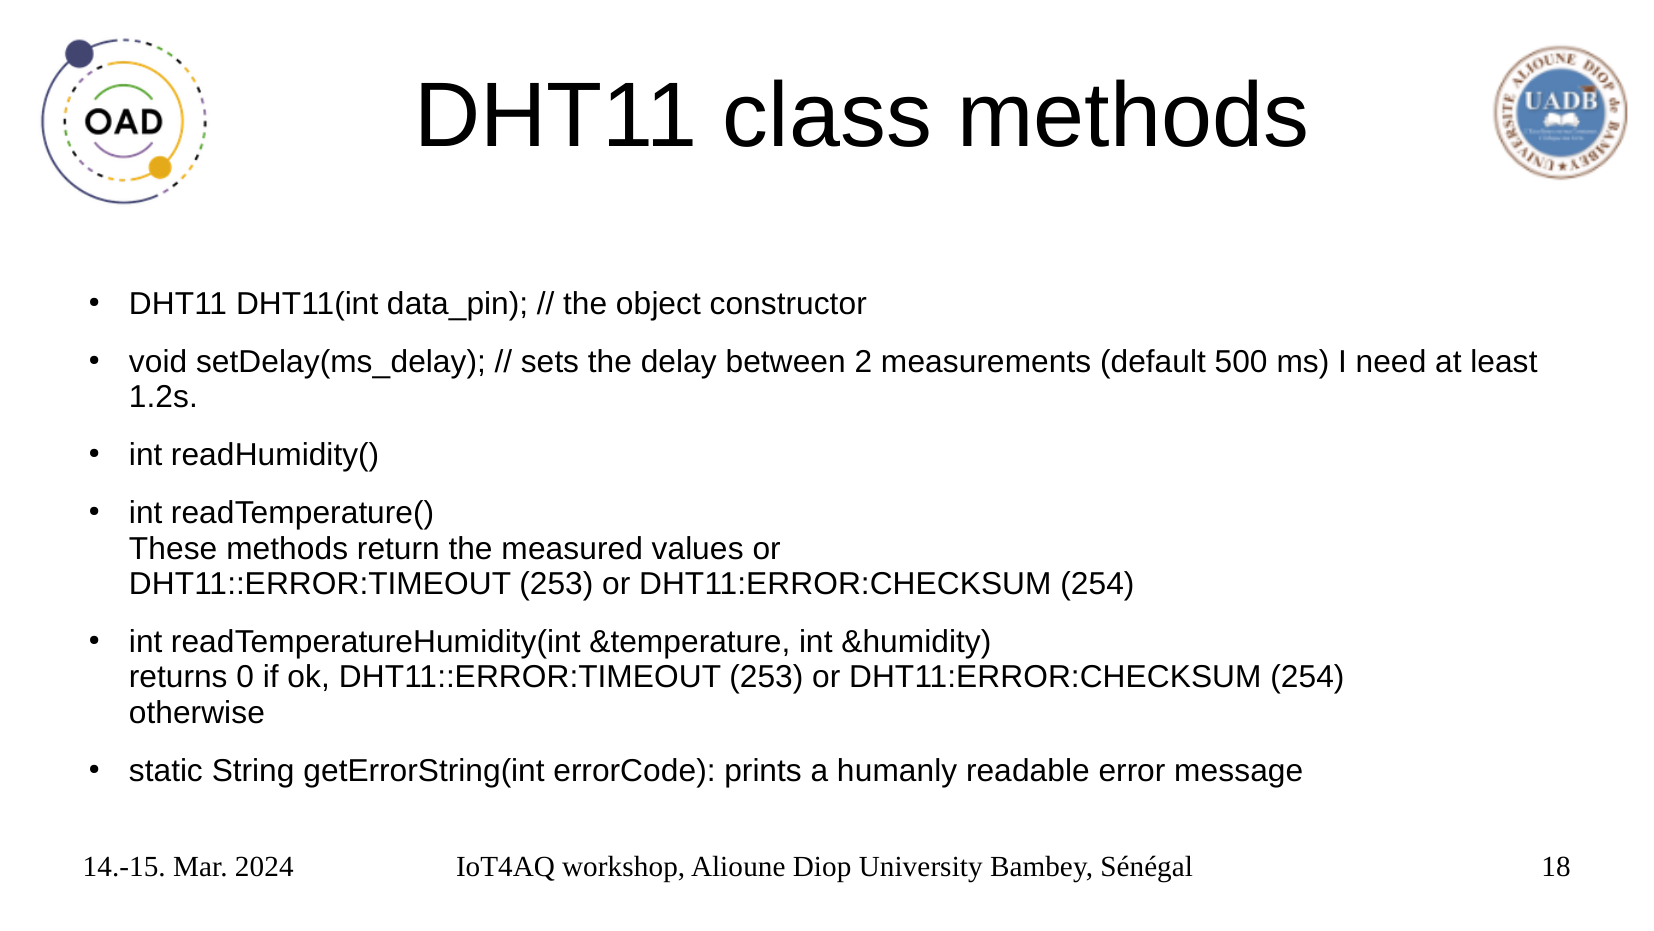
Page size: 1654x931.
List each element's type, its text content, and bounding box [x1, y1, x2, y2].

title DHT11 class methods [278, 37, 1446, 193]
picture [1482, 37, 1641, 188]
list DHT11 DHT11(int data_pin); // the object constructor void setDelay(ms_delay); // sets the delay between 2 measurements (default 500 ms) I need at least 1.2s. int readHumidity() int readTemperature() These methods return the measured values or DHT11::ERROR:TIMEOUT (253) or DHT11:ERROR:CHECKSUM (254) int readTemperatureHumidity(int &temperature, int &humidity) returns 0 if ok, DHT11::ERROR:TIMEOUT (253) or DHT11:ERROR:CHECKSUM (254) otherwise static String getErrorString(int errorCode): prints a humanly readable error message [75, 285, 1564, 826]
picture [0, 24, 242, 225]
